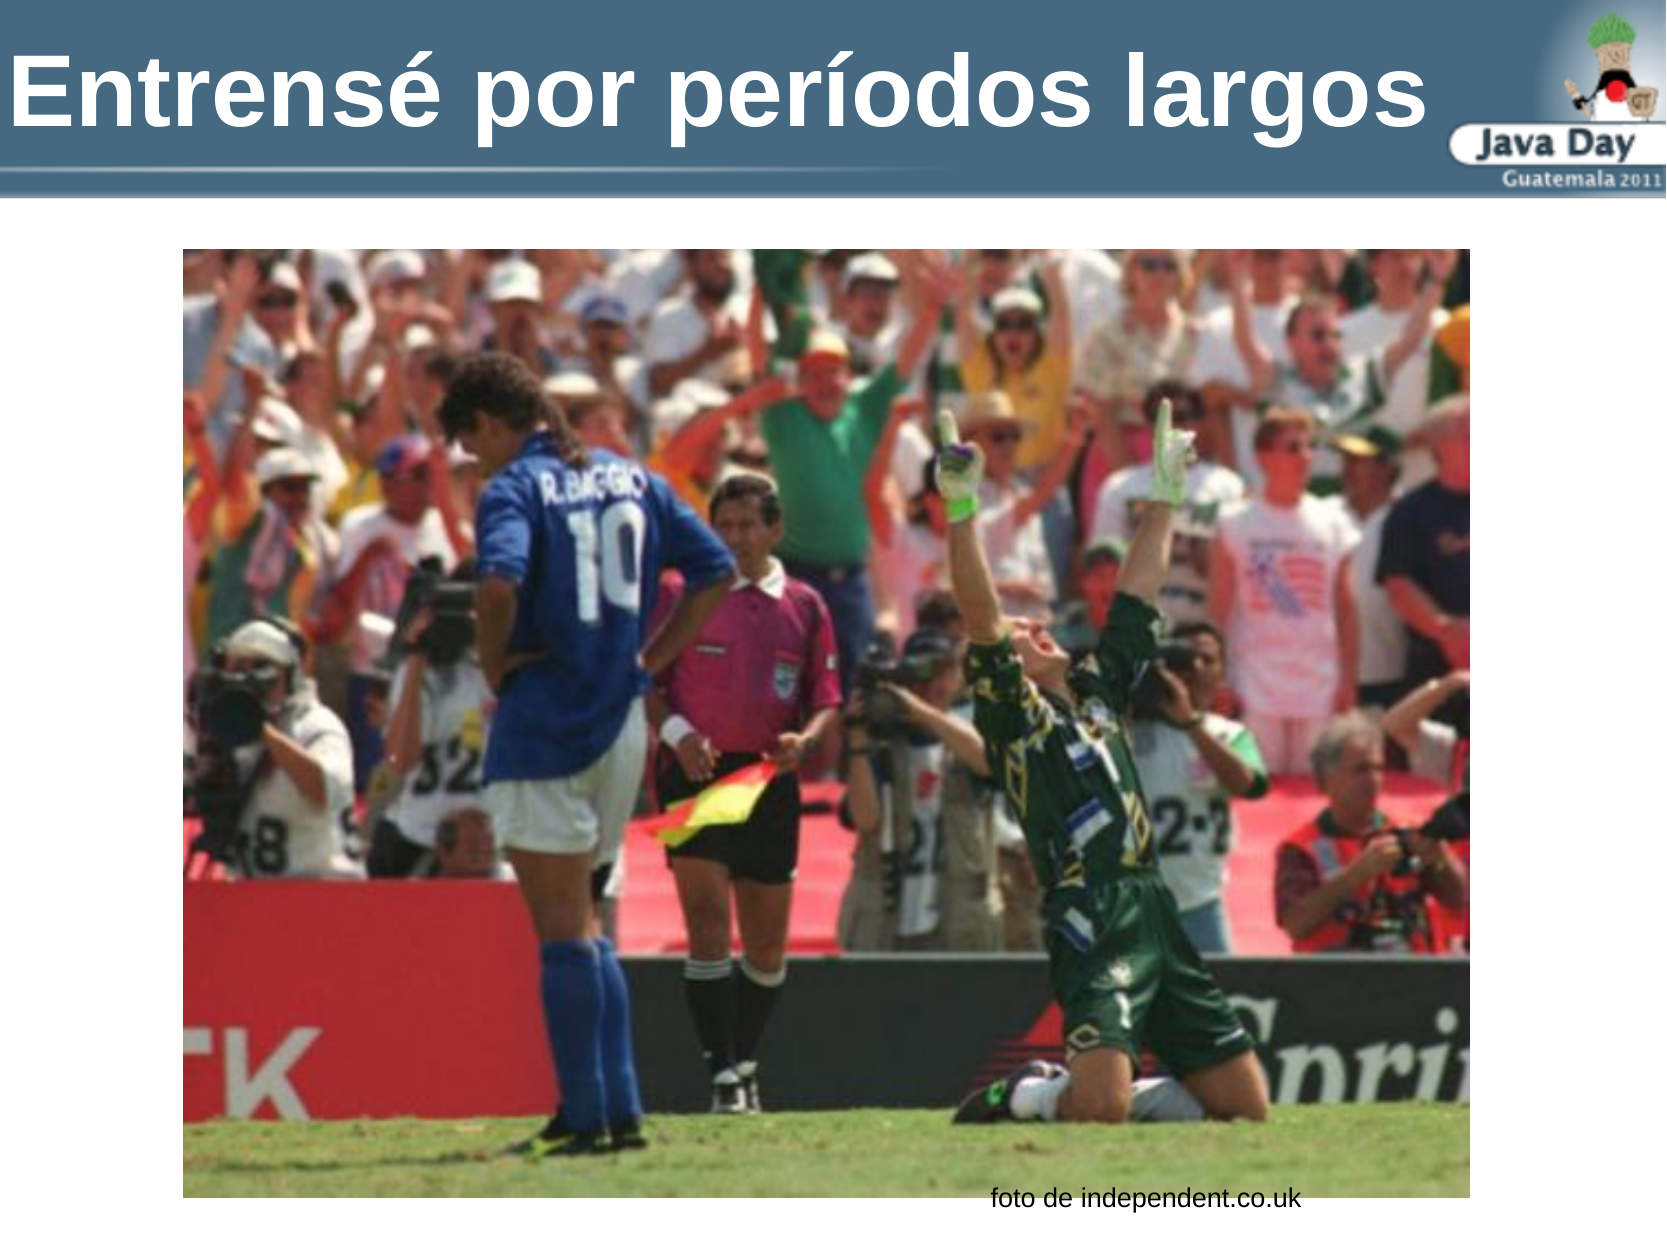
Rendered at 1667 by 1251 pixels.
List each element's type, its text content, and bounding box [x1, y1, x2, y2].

picture [183, 249, 1470, 1198]
text_box Entrensé por períodos largos [7, 33, 1502, 151]
text_box foto de independent.co.uk [990, 1183, 1468, 1215]
picture [0, 0, 1666, 200]
